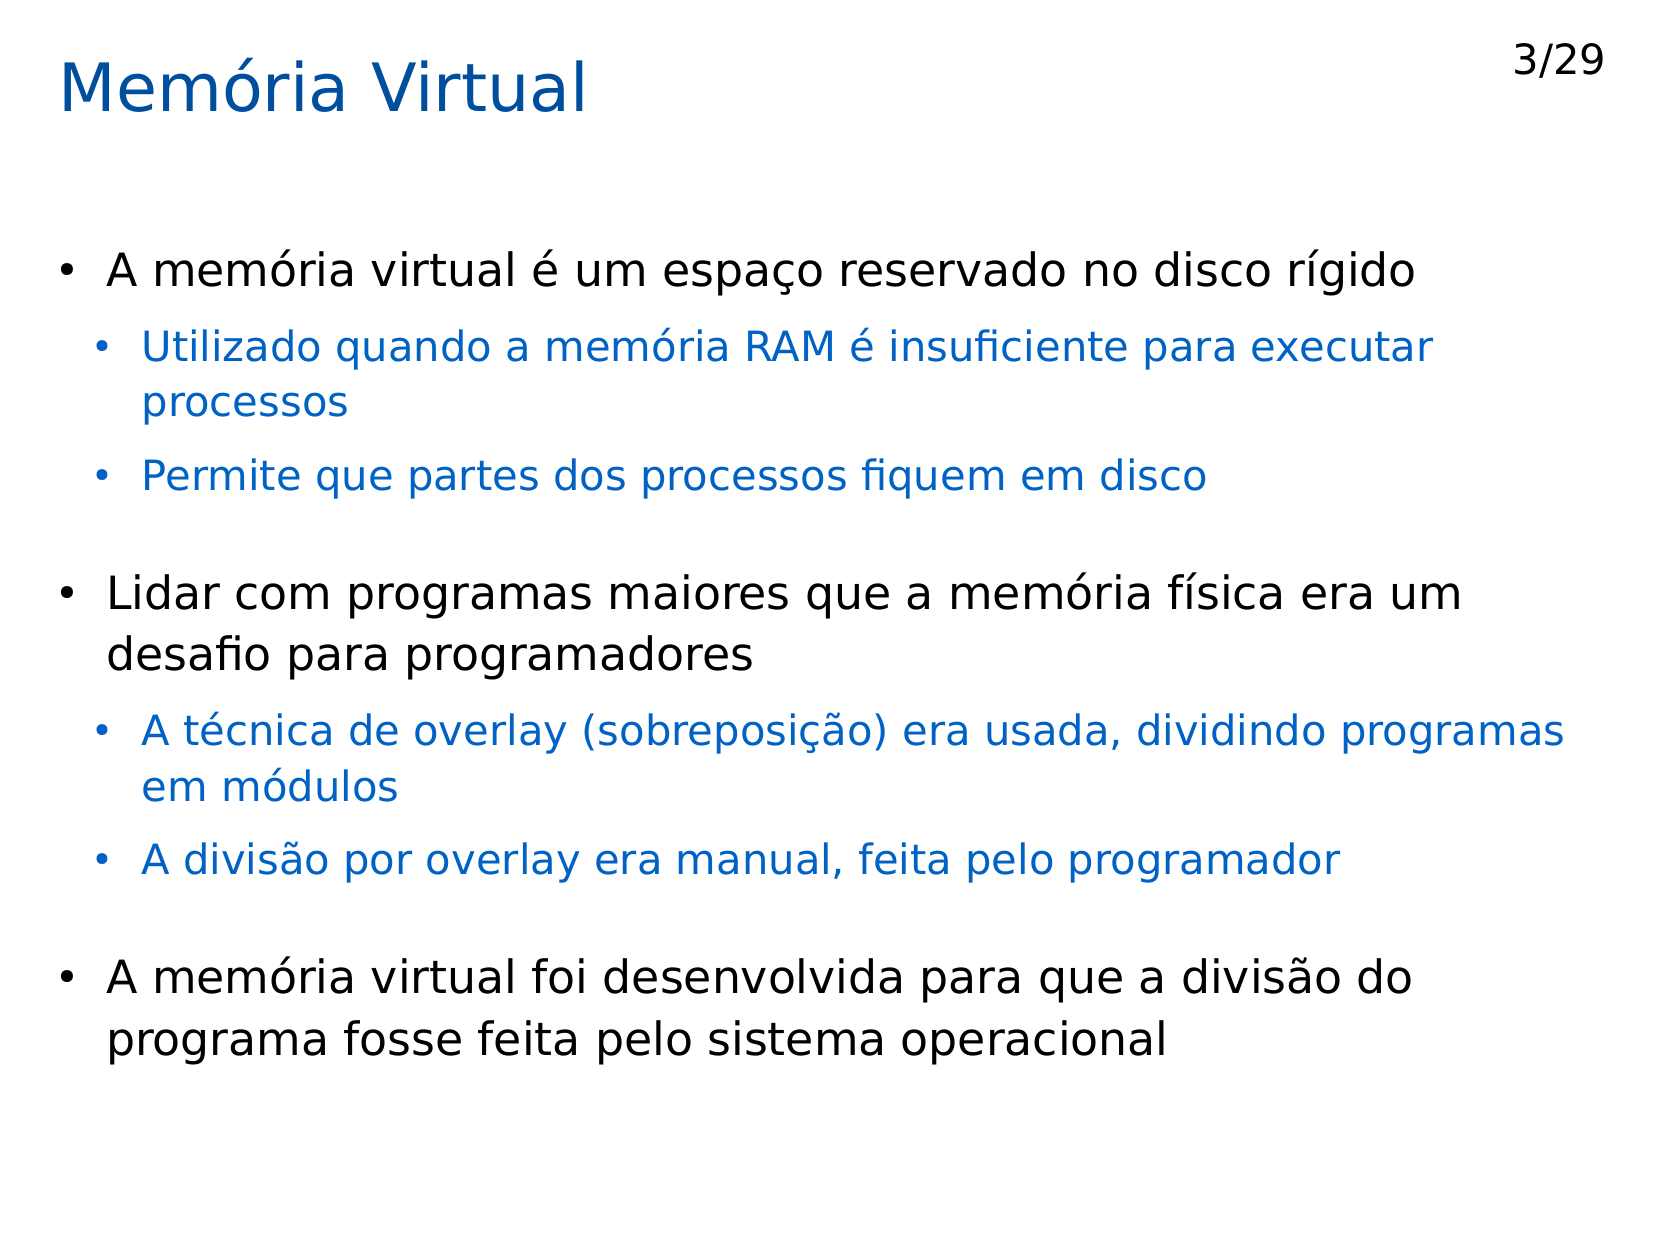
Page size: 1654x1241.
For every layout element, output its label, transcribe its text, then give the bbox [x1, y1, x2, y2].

list A memória virtual é um espaço reservado no disco rígido Utilizado quando a memória RAM é insuficiente para executar processos Permite que partes dos processos fiquem em disco Lidar com programas maiores que a memória física era um desafio para programadores A técnica de overlay (sobreposição) era usada, dividindo programas em módulos A divisão por overlay era manual, feita pelo programador A memória virtual foi desenvolvida para que a divisão do programa fosse feita pelo sistema operacional [59, 236, 1595, 1211]
title Memória Virtual [59, 29, 1506, 148]
